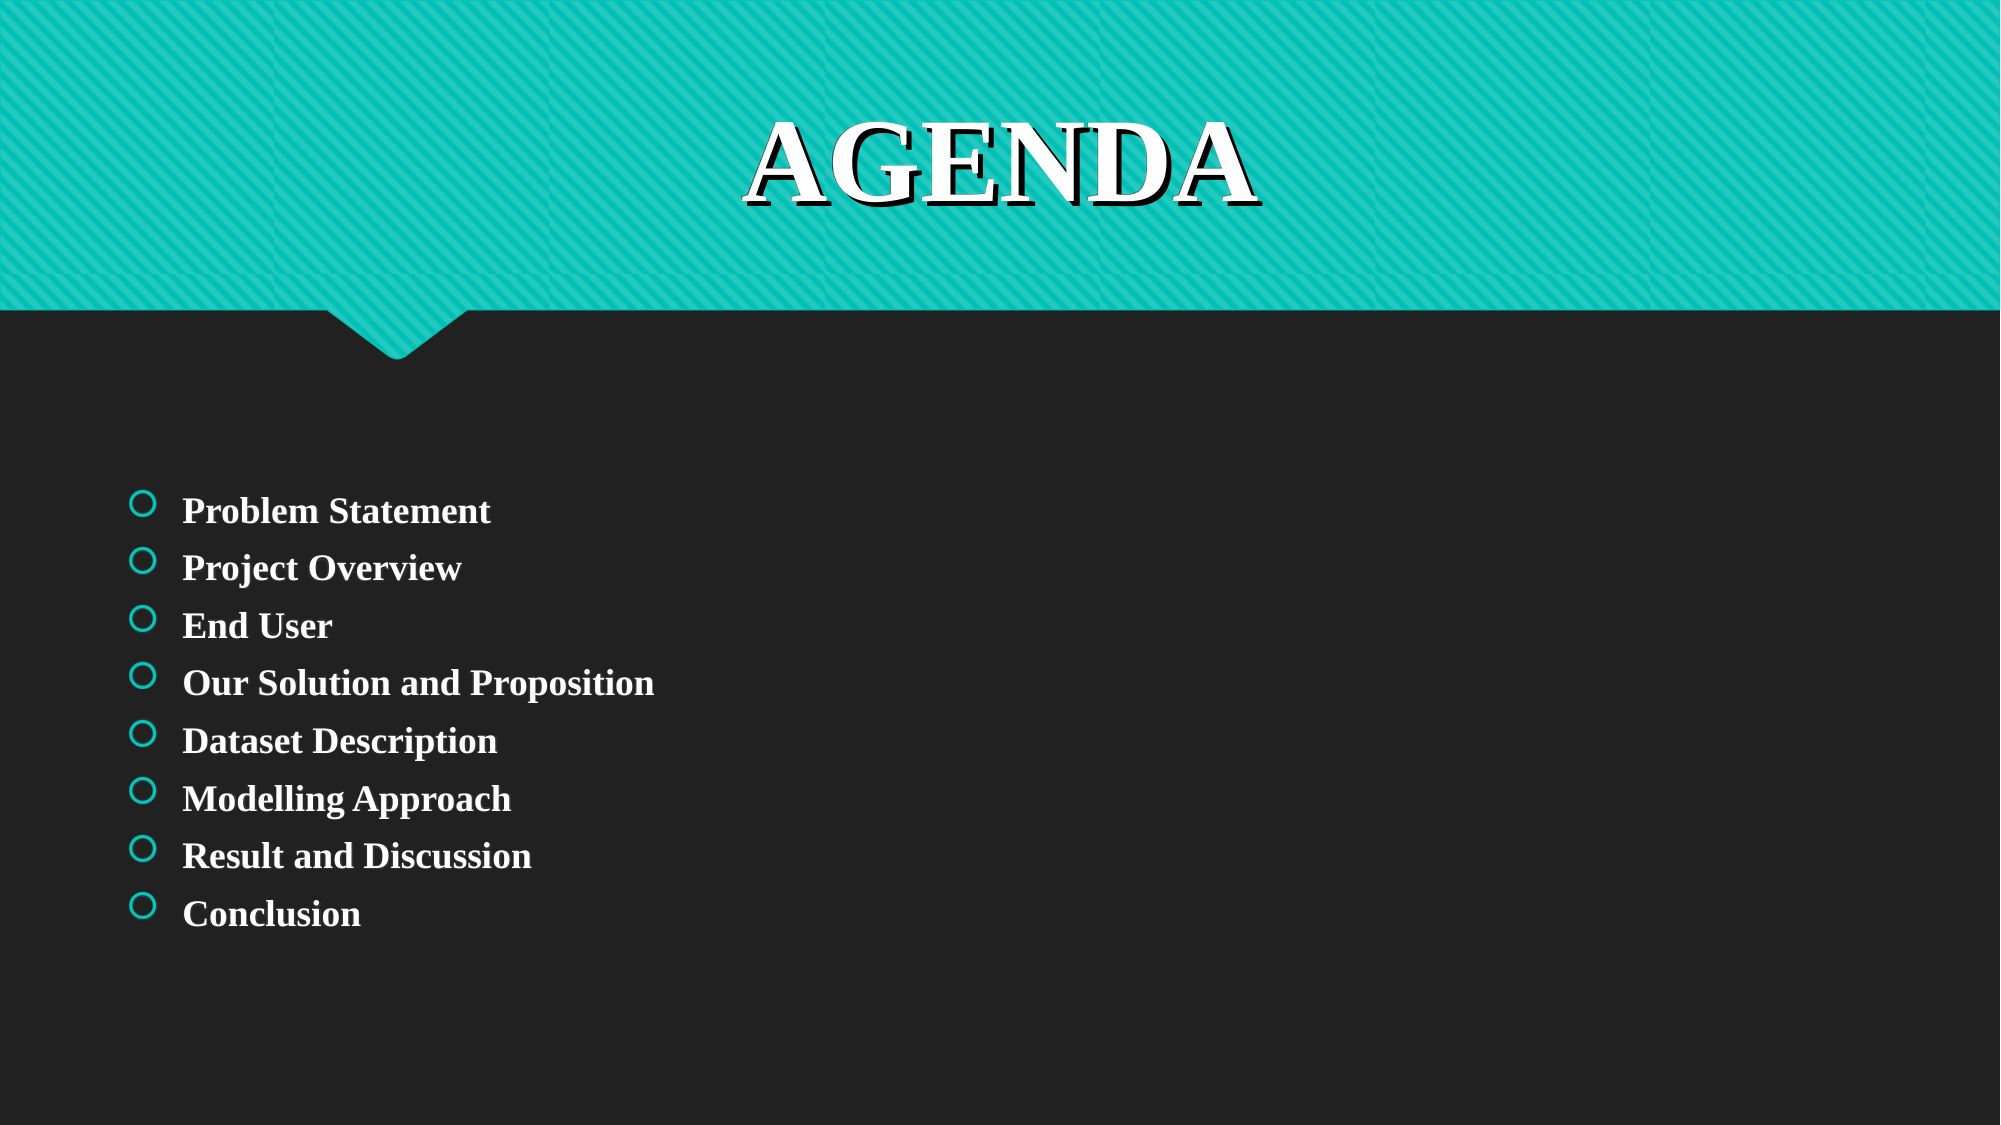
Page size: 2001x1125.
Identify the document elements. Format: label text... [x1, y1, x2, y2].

title AGENDA [132, 73, 1868, 233]
list Problem Statement Project Overview End User Our Solution and Proposition Dataset Description Modelling Approach Result and Discussion Conclusion [111, 428, 1522, 992]
